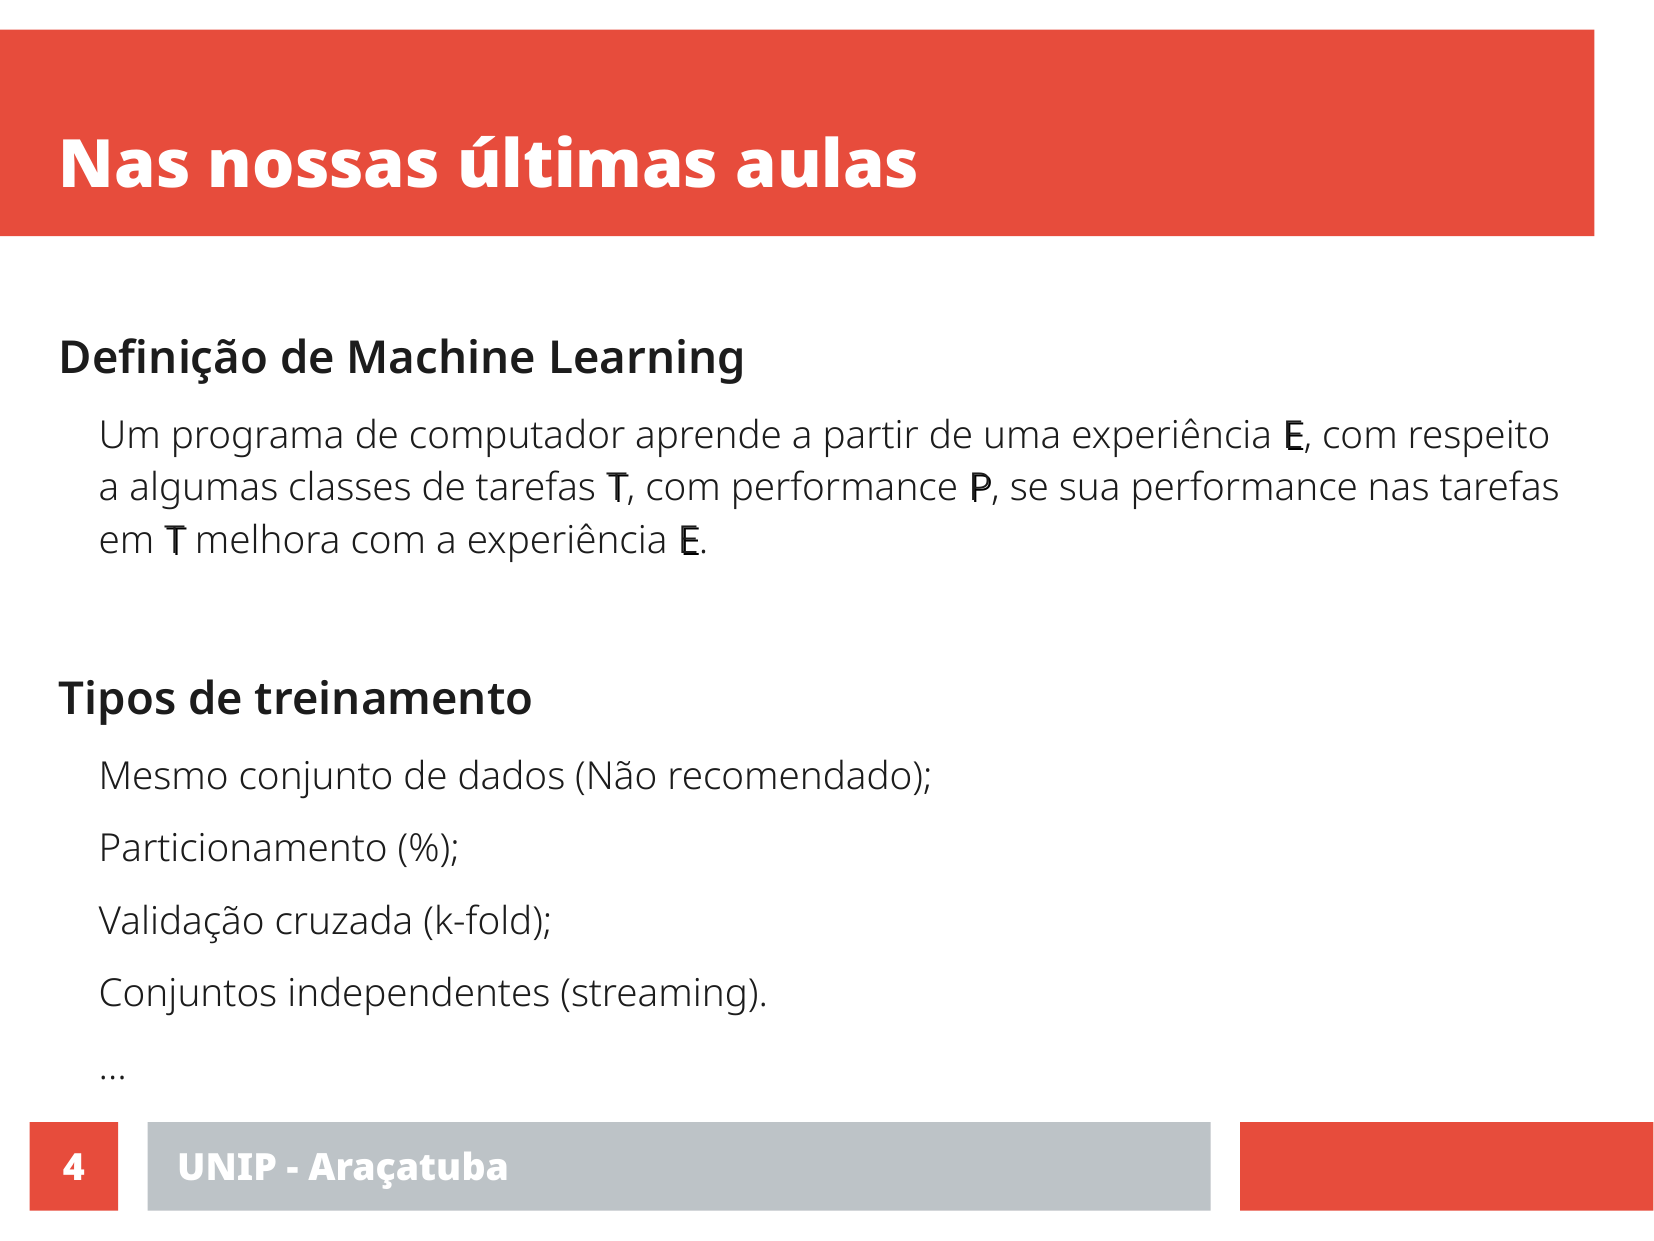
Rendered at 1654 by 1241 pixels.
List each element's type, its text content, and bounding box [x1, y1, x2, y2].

list Definição de Machine Learning Um programa de computador aprende a partir de uma experiência E, com respeito a algumas classes de tarefas T, com performance P, se sua performance nas tarefas em T melhora com a experiência E. Tipos de treinamento Mesmo conjunto de dados (Não recomendado); Particionamento (%); Validação cruzada (k-fold); Conjuntos independentes (streaming). … [59, 324, 1565, 1093]
title Nas nossas últimas aulas [59, 59, 1595, 207]
